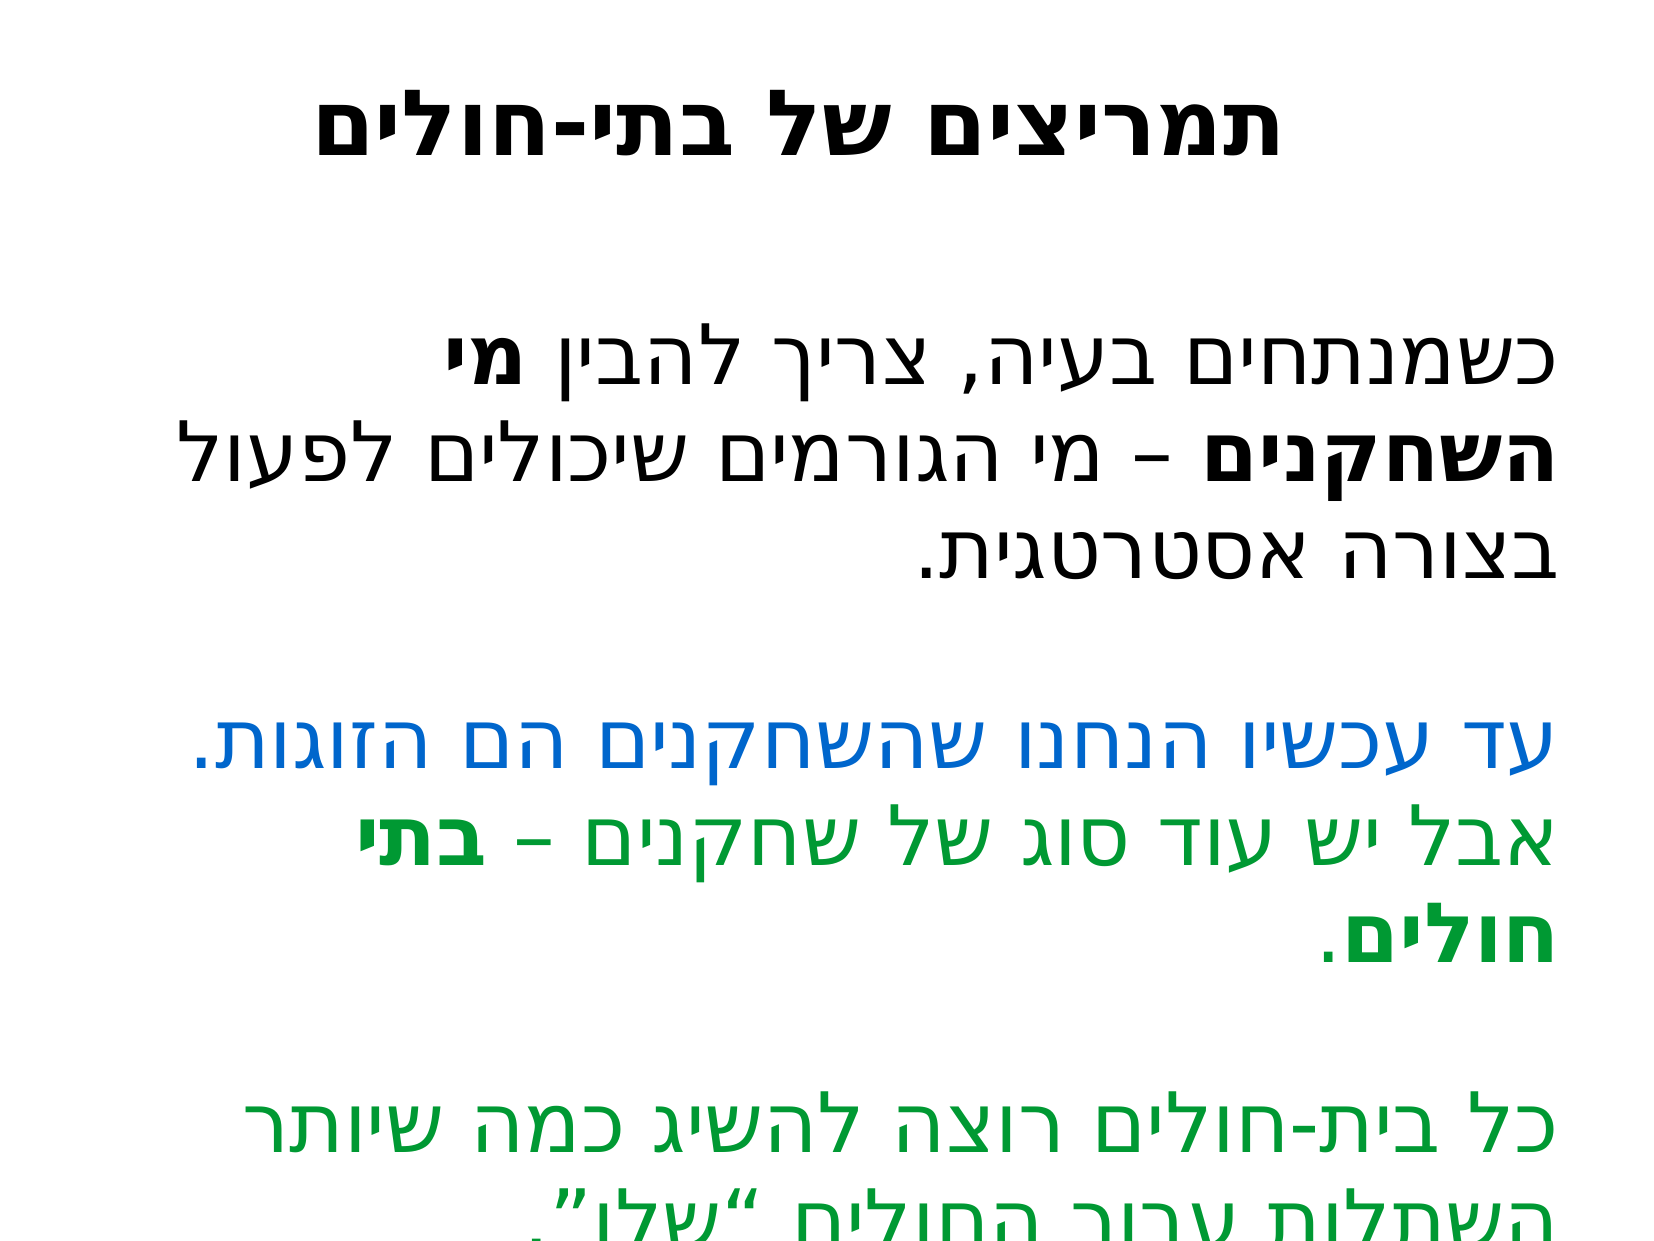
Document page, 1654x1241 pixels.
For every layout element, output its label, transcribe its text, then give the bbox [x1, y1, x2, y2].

text_box כשמנתחים בעיה, צריך להבין מי השחקנים – מי הגורמים שיכולים לפעול בצורה אסטרטגית. עד עכשיו הנחנו שהשחקנים הם הזוגות. אבל יש עוד סוג של שחקנים – בתי חולים. כל בית-חולים רוצה להשיג כמה שיותר השתלות עבור החולים “שלו”. לפעמים כדאי לבית-חולים להסתיר זוגות! [90, 300, 1576, 1144]
title תמריצים של בתי-חולים [82, 41, 1516, 207]
